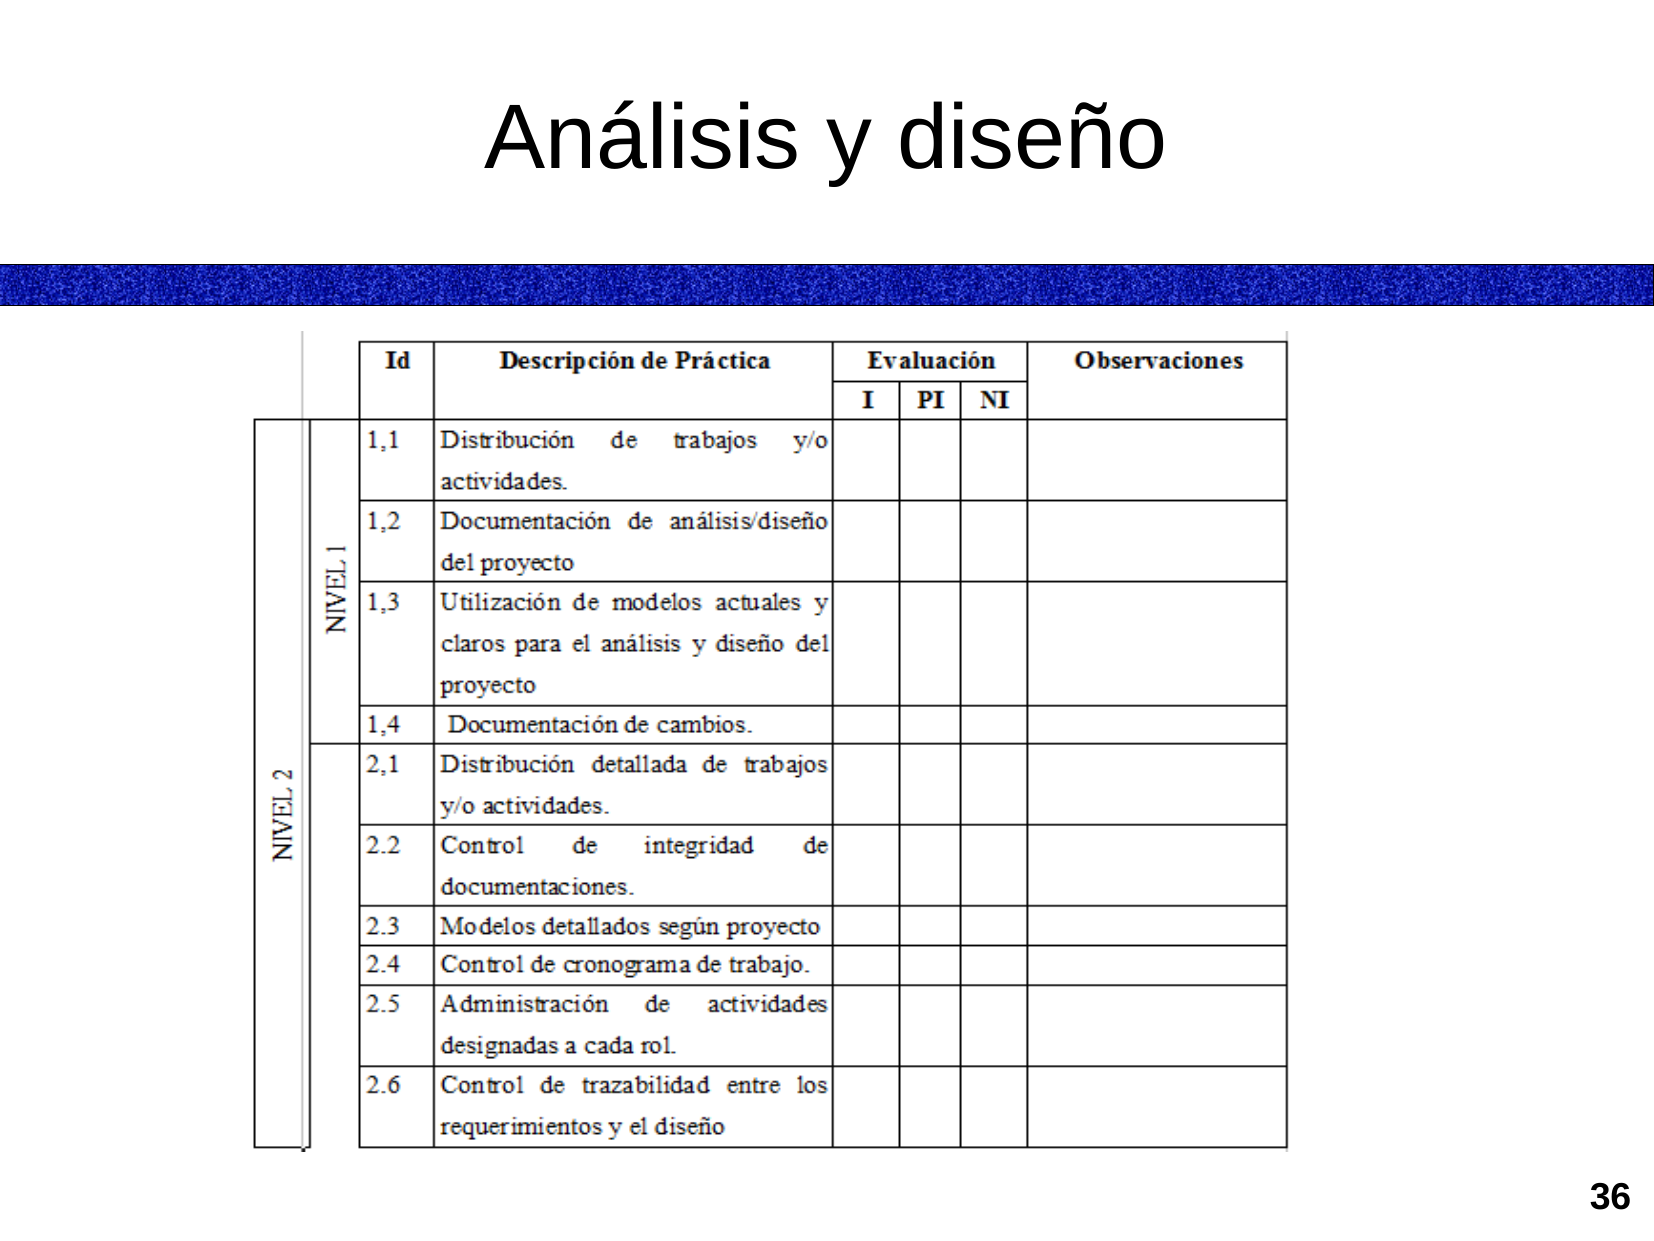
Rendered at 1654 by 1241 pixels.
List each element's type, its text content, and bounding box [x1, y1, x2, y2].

text_box <número> [1575, 1168, 1654, 1240]
picture [235, 331, 1294, 1152]
title Análisis y diseño [58, 21, 1595, 253]
picture [0, 265, 1653, 305]
